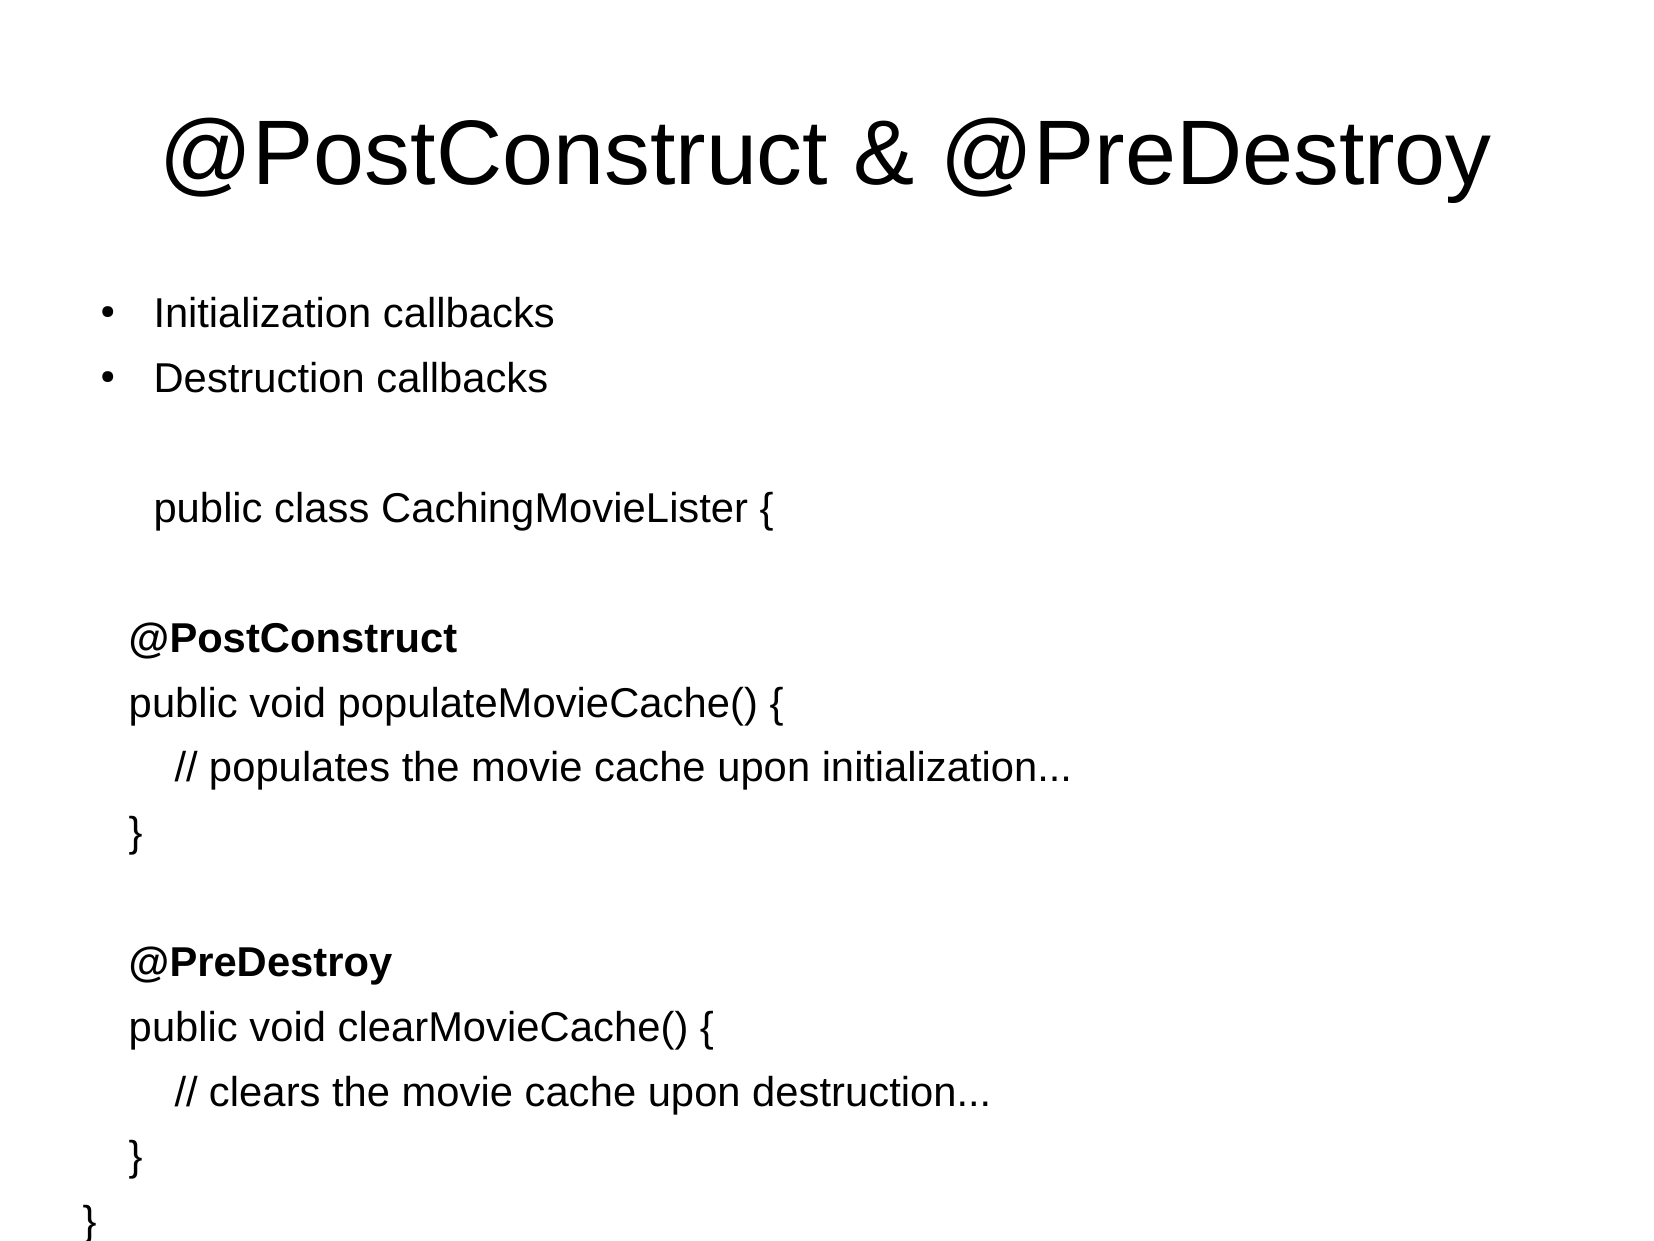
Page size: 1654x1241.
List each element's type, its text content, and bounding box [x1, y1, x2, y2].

list Initialization callbacks Destruction callbacks public class CachingMovieLister { @PostConstruct public void populateMovieCache() { // populates the movie cache upon initialization... } @PreDestroy public void clearMovieCache() { // clears the movie cache upon destruction... } } [82, 290, 1571, 1141]
title @PostConstruct & @PreDestroy [82, 49, 1571, 257]
